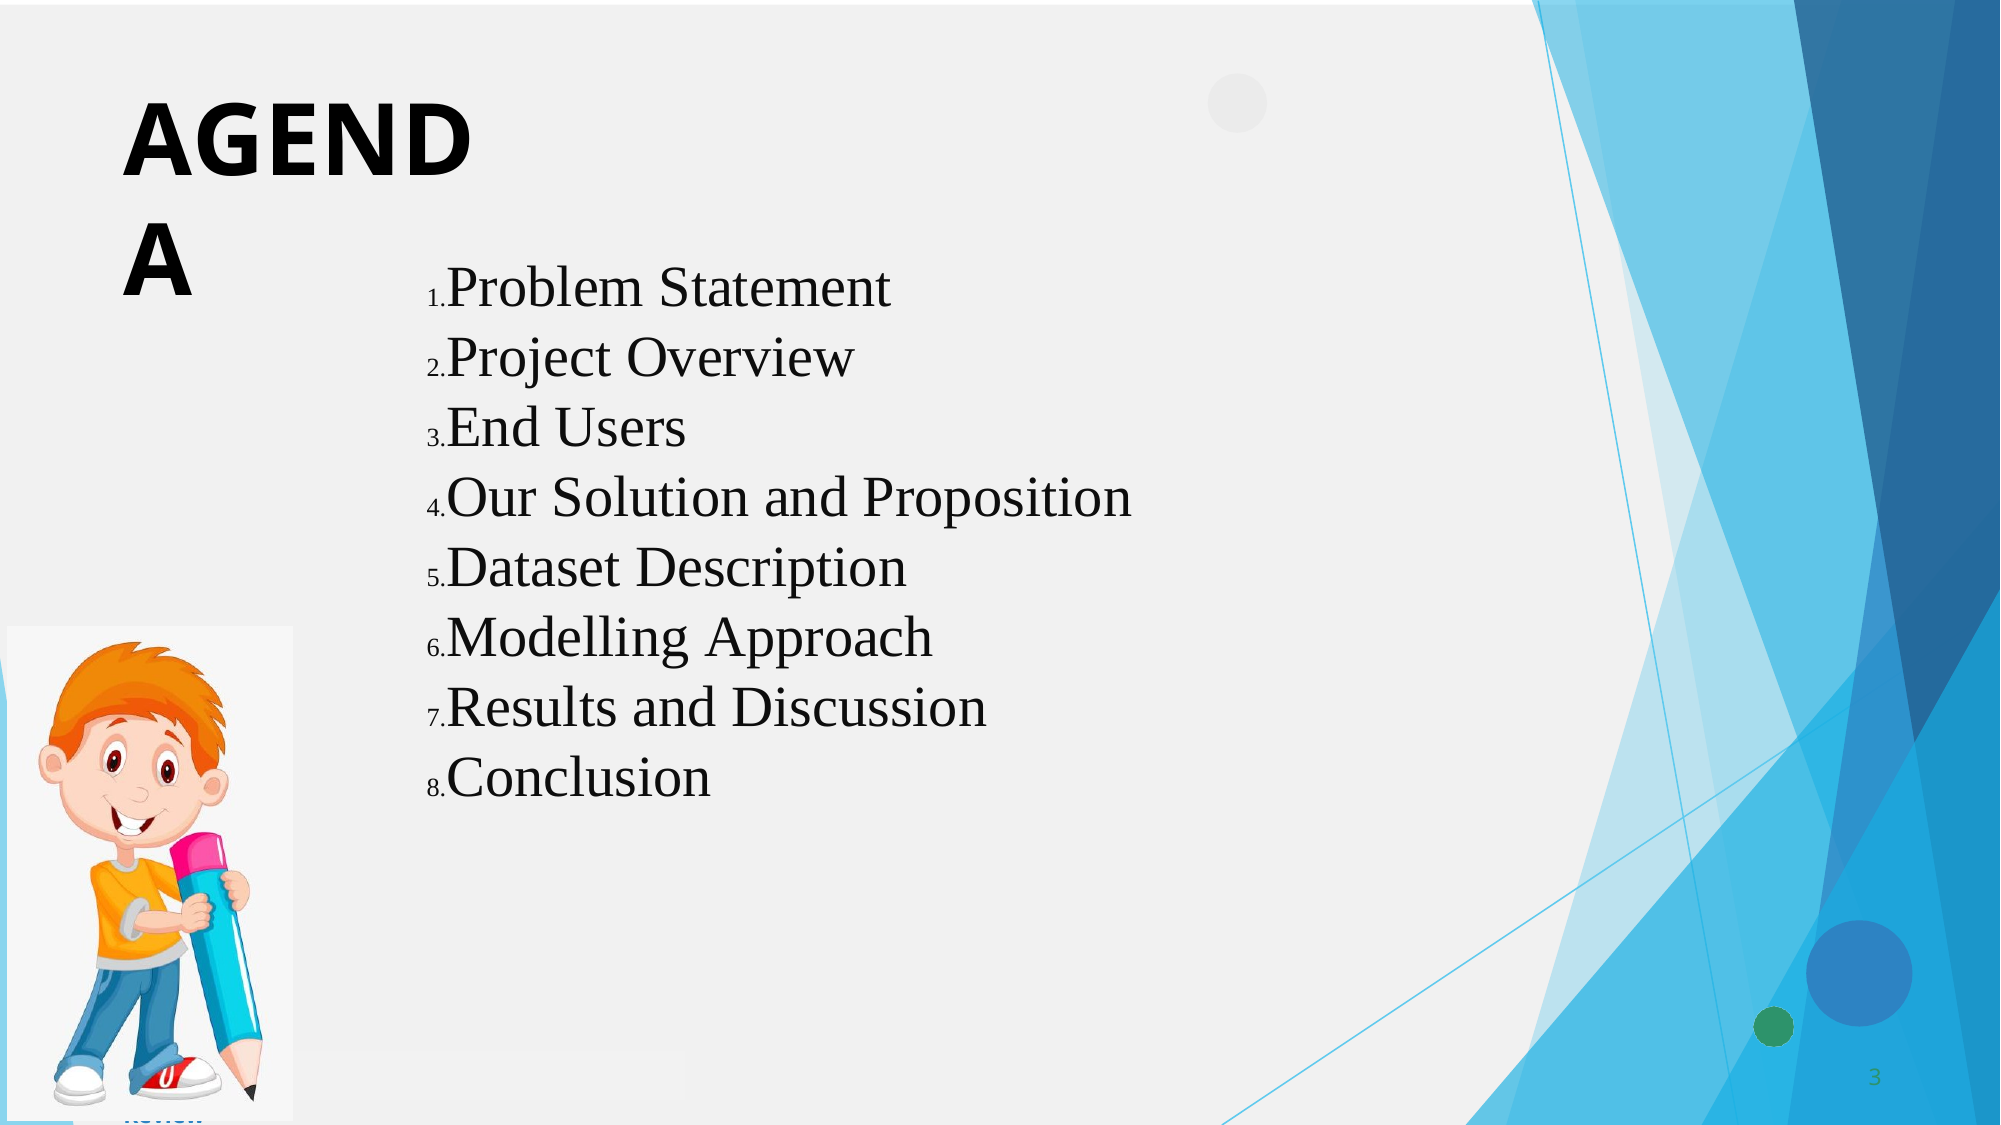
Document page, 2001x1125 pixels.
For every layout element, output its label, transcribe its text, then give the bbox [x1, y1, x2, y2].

text_box Problem Statement Project Overview End Users Our Solution and Proposition Dataset Description Modelling Approach Results and Discussion Conclusion [411, 170, 1237, 770]
picture [1753, 1006, 1794, 1047]
text_box [0, 0, 2000, 1125]
slide_number 3 [1862, 1061, 1888, 1086]
title AGENDA [121, 73, 509, 176]
picture [7, 626, 685, 1121]
